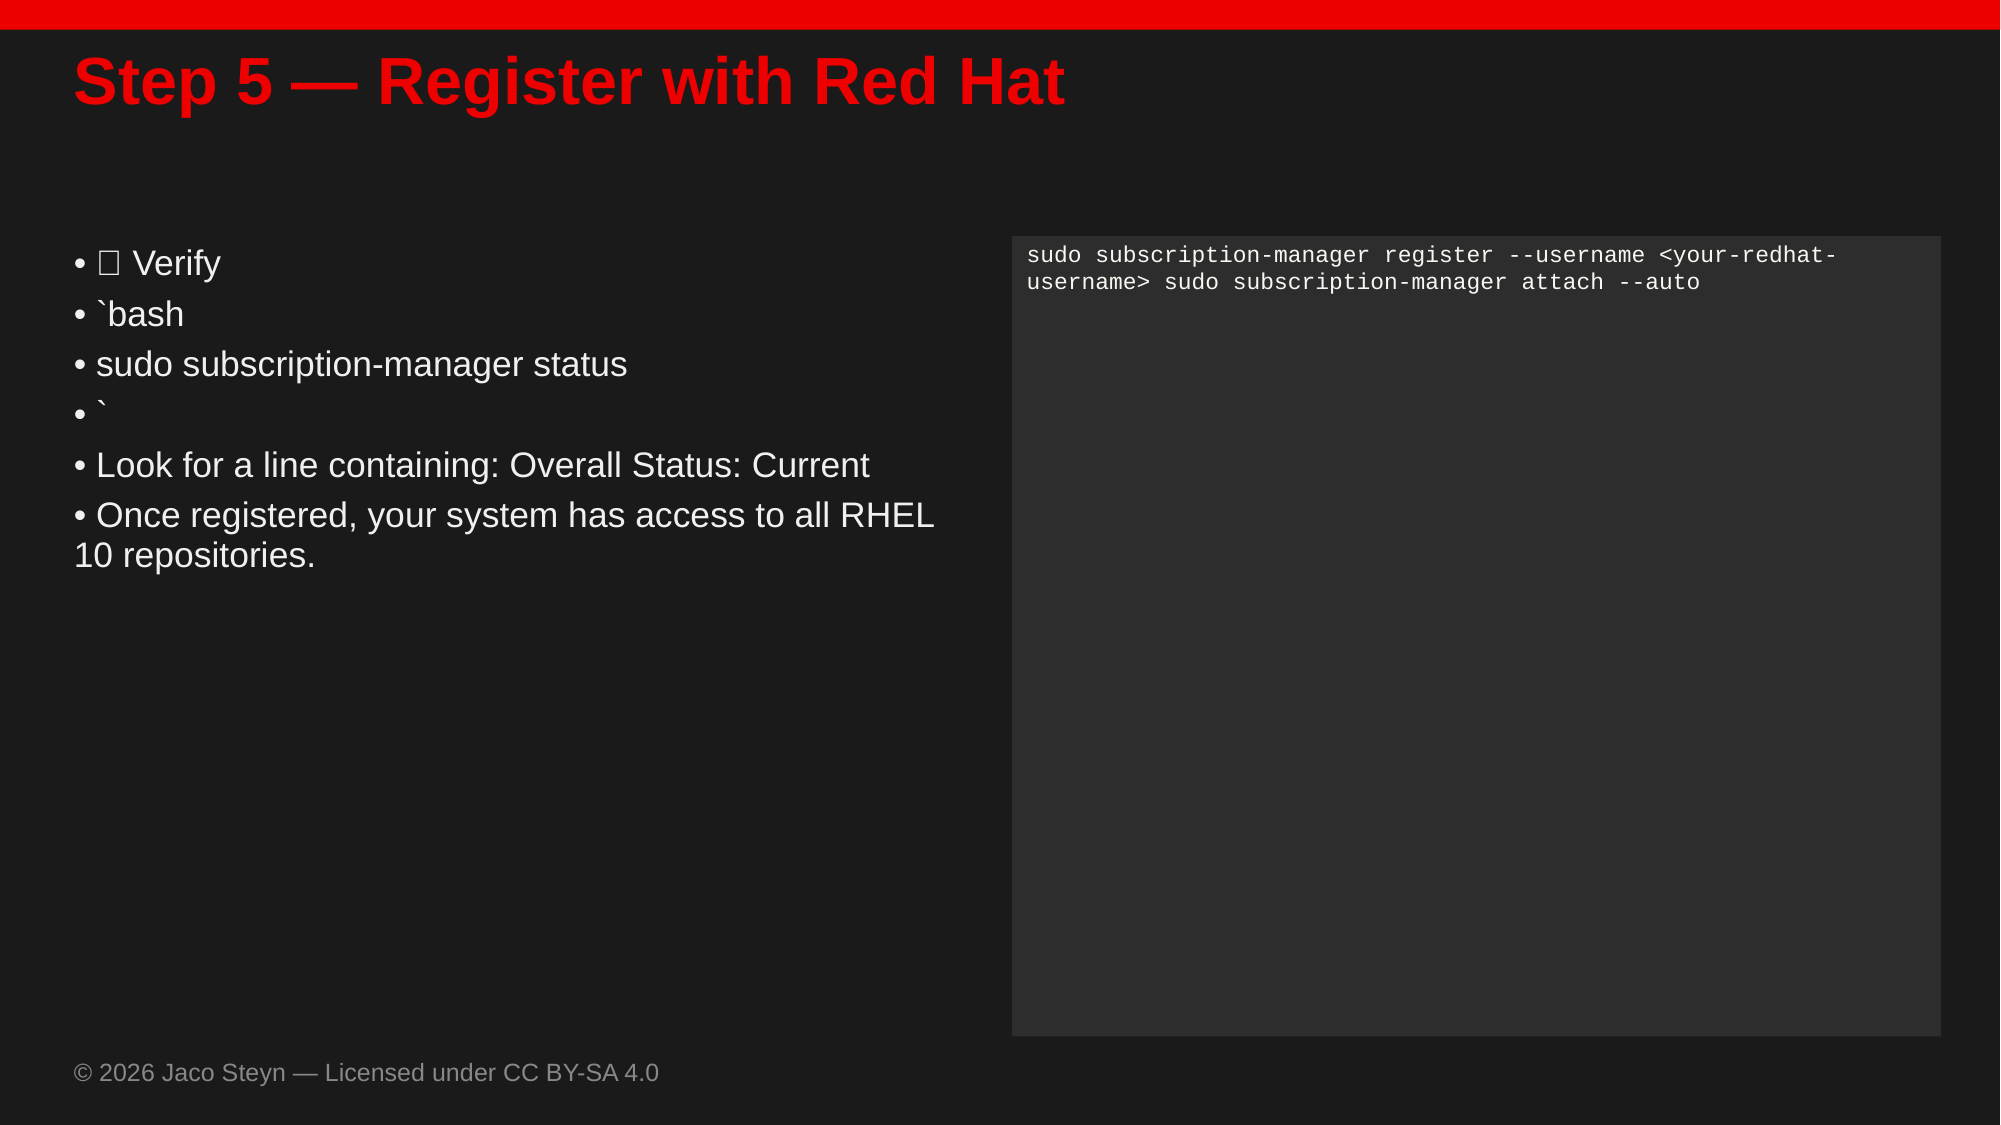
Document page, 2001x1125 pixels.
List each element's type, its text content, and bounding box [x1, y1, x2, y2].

text_box • ✅ Verify • `bash • sudo subscription-manager status • ` • Look for a line containing: Overall Status: Current • Once registered, your system has access to all RHEL 10 repositories. [59, 236, 989, 1037]
text_box [0, 0, 2001, 30]
text_box © 2026 Jaco Steyn — Licensed under CC BY-SA 4.0 [59, 1051, 1942, 1093]
text_box Step 5 — Register with Red Hat [59, 36, 1942, 208]
text_box sudo subscription-manager register --username <your-redhat-username> sudo subscription-manager attach --auto [1011, 236, 1942, 1037]
